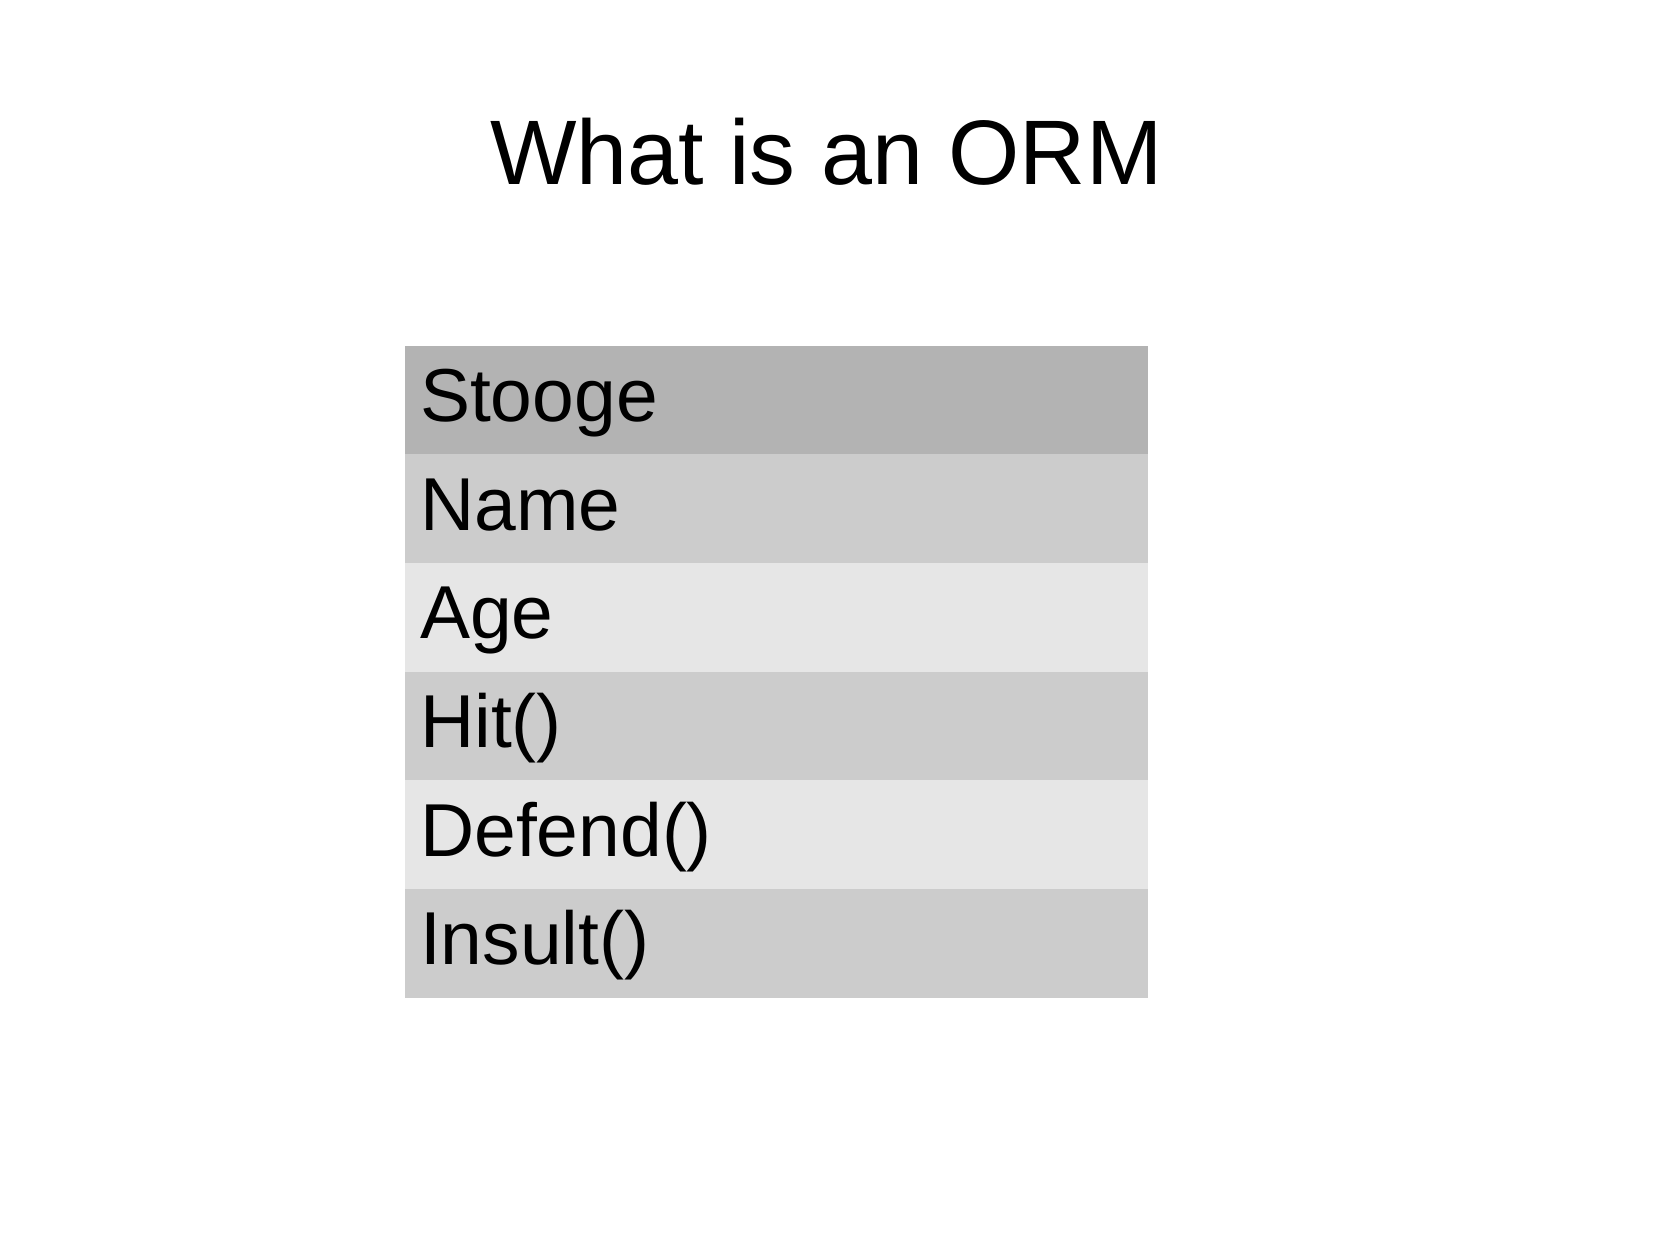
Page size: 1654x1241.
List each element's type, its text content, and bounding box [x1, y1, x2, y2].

table_cell Hit() [405, 672, 1148, 780]
table_cell Insult() [405, 889, 1148, 998]
title What is an ORM [82, 49, 1571, 257]
table_cell Name [405, 454, 1148, 563]
table_header Stooge [405, 346, 1148, 454]
table_cell Defend() [405, 780, 1148, 889]
table_cell Age [405, 563, 1148, 672]
